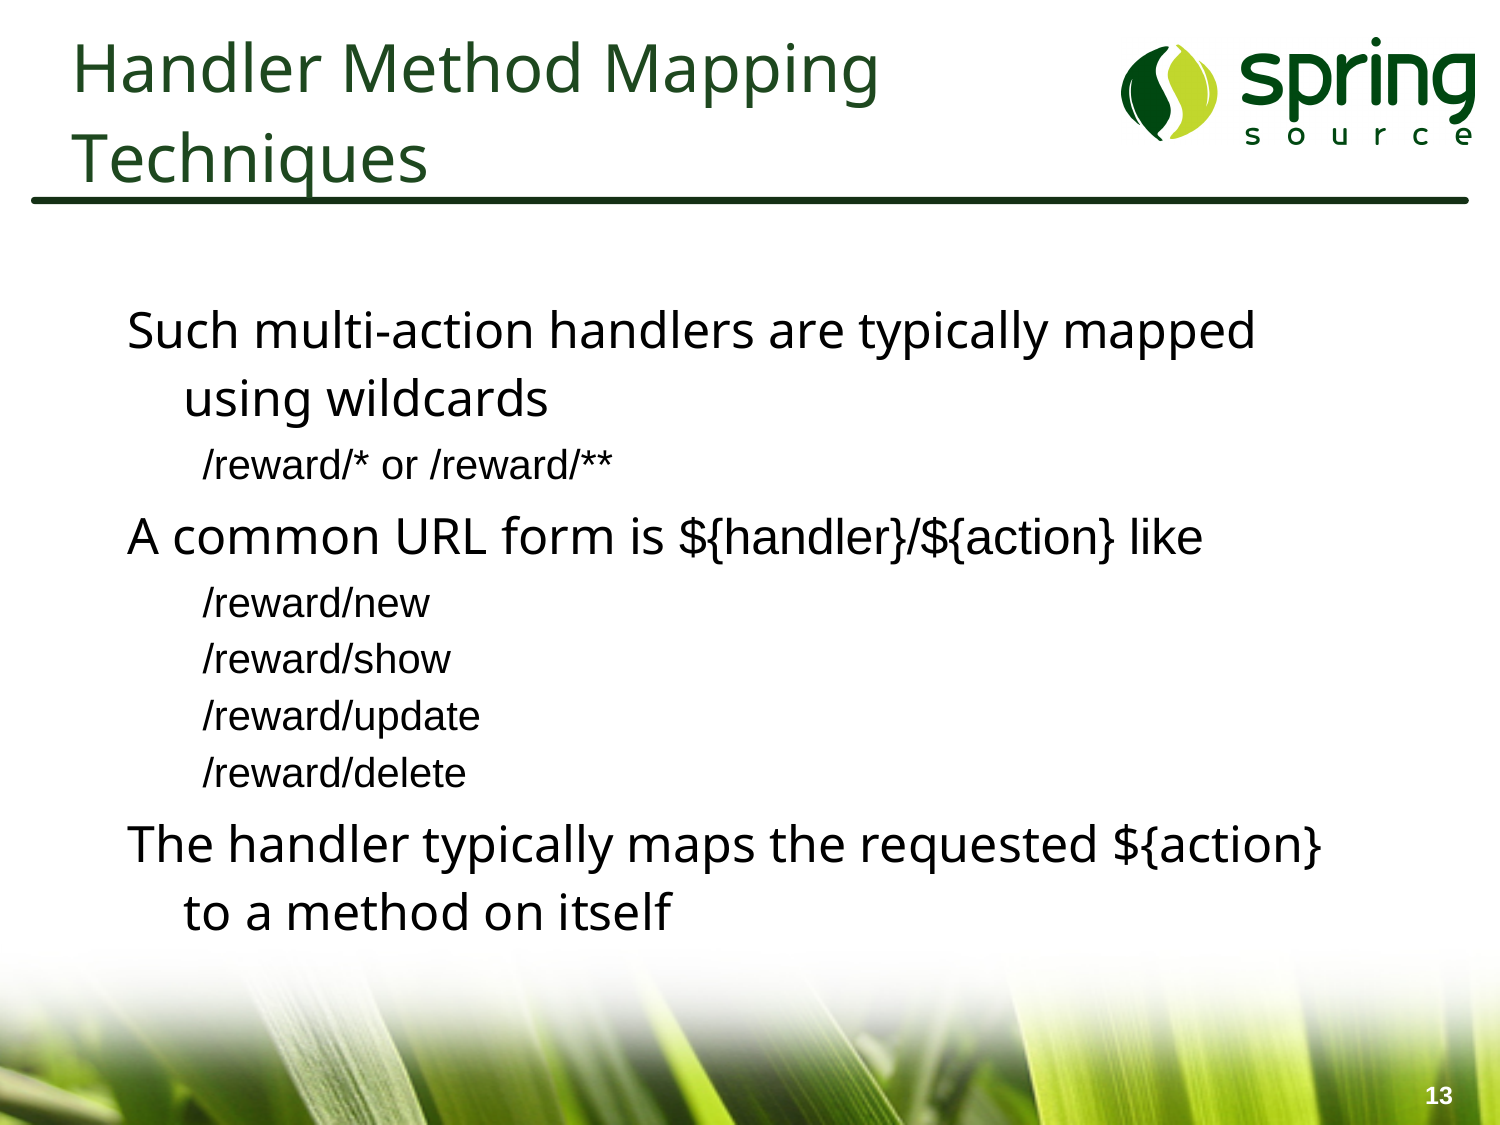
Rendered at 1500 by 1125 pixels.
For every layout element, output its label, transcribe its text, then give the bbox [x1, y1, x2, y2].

picture [0, 944, 1500, 1125]
picture [1121, 37, 1475, 145]
list Such multi-action handlers are typically mapped using wildcards /reward/* or /reward/** A common URL form is ${handler}/${action} like /reward/new /reward/show /reward/update /reward/delete The handler typically maps the requested ${action} to a method on itself [112, 287, 1388, 1000]
title Handler Method Mapping Techniques [56, 13, 1089, 191]
